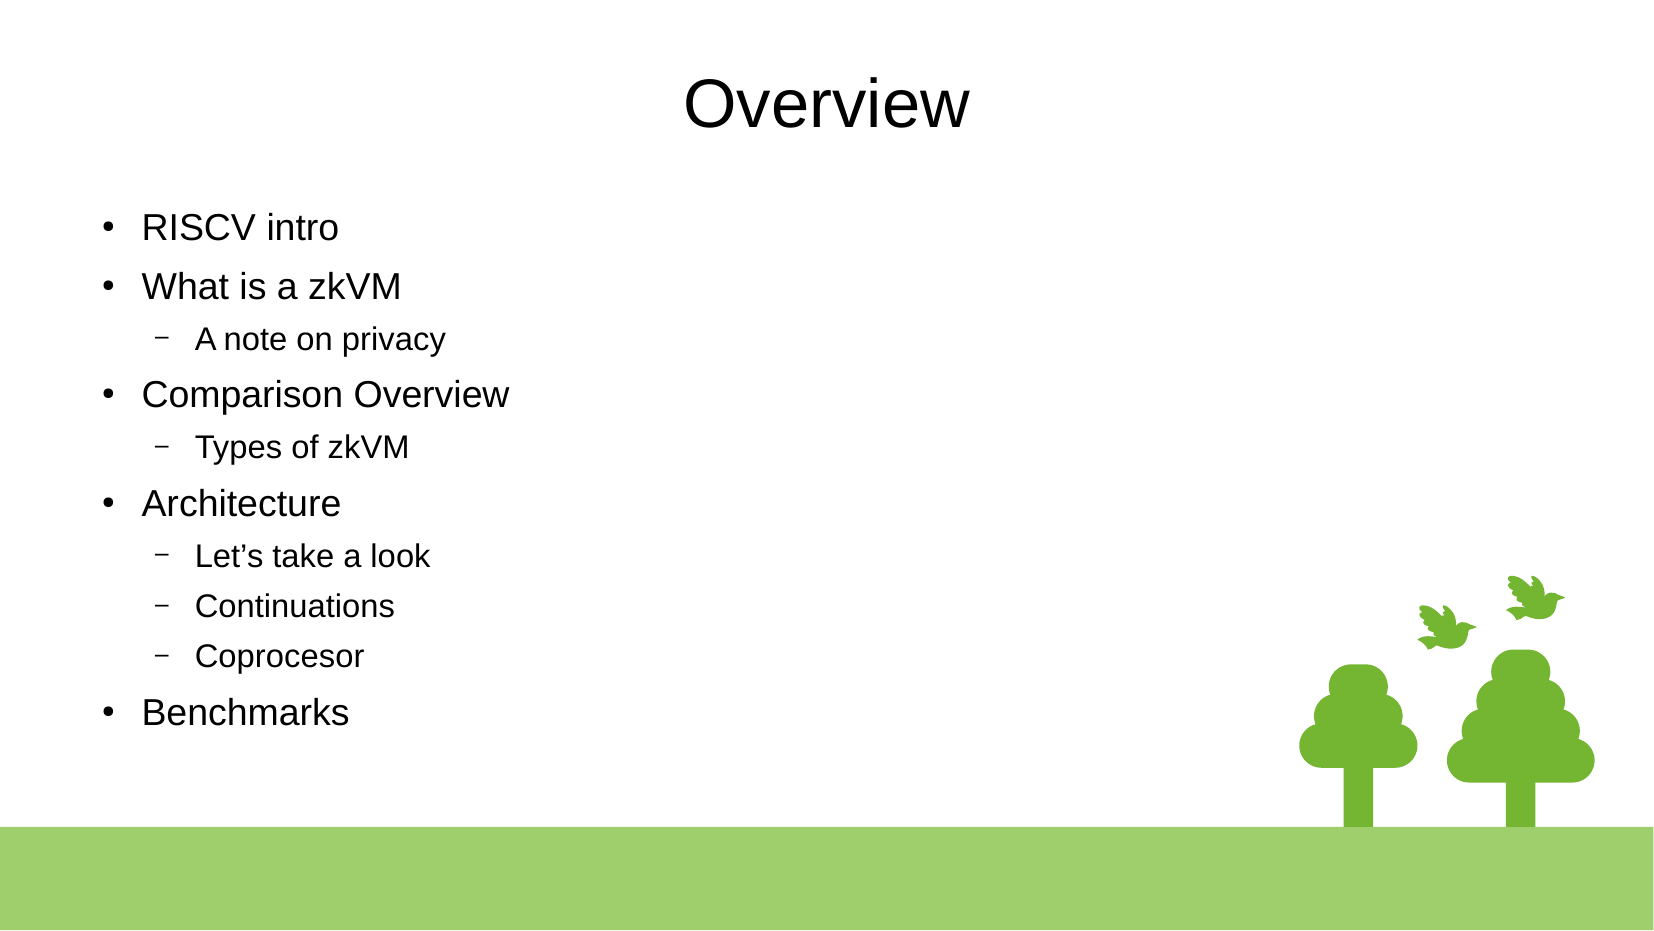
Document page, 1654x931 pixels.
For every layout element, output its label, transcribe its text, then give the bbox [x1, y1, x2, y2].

list RISCV intro What is a zkVM A note on privacy Comparison Overview Types of zkVM Architecture Let’s take a look Continuations Coprocesor Benchmarks [88, 206, 1565, 739]
title Overview [88, 29, 1565, 178]
